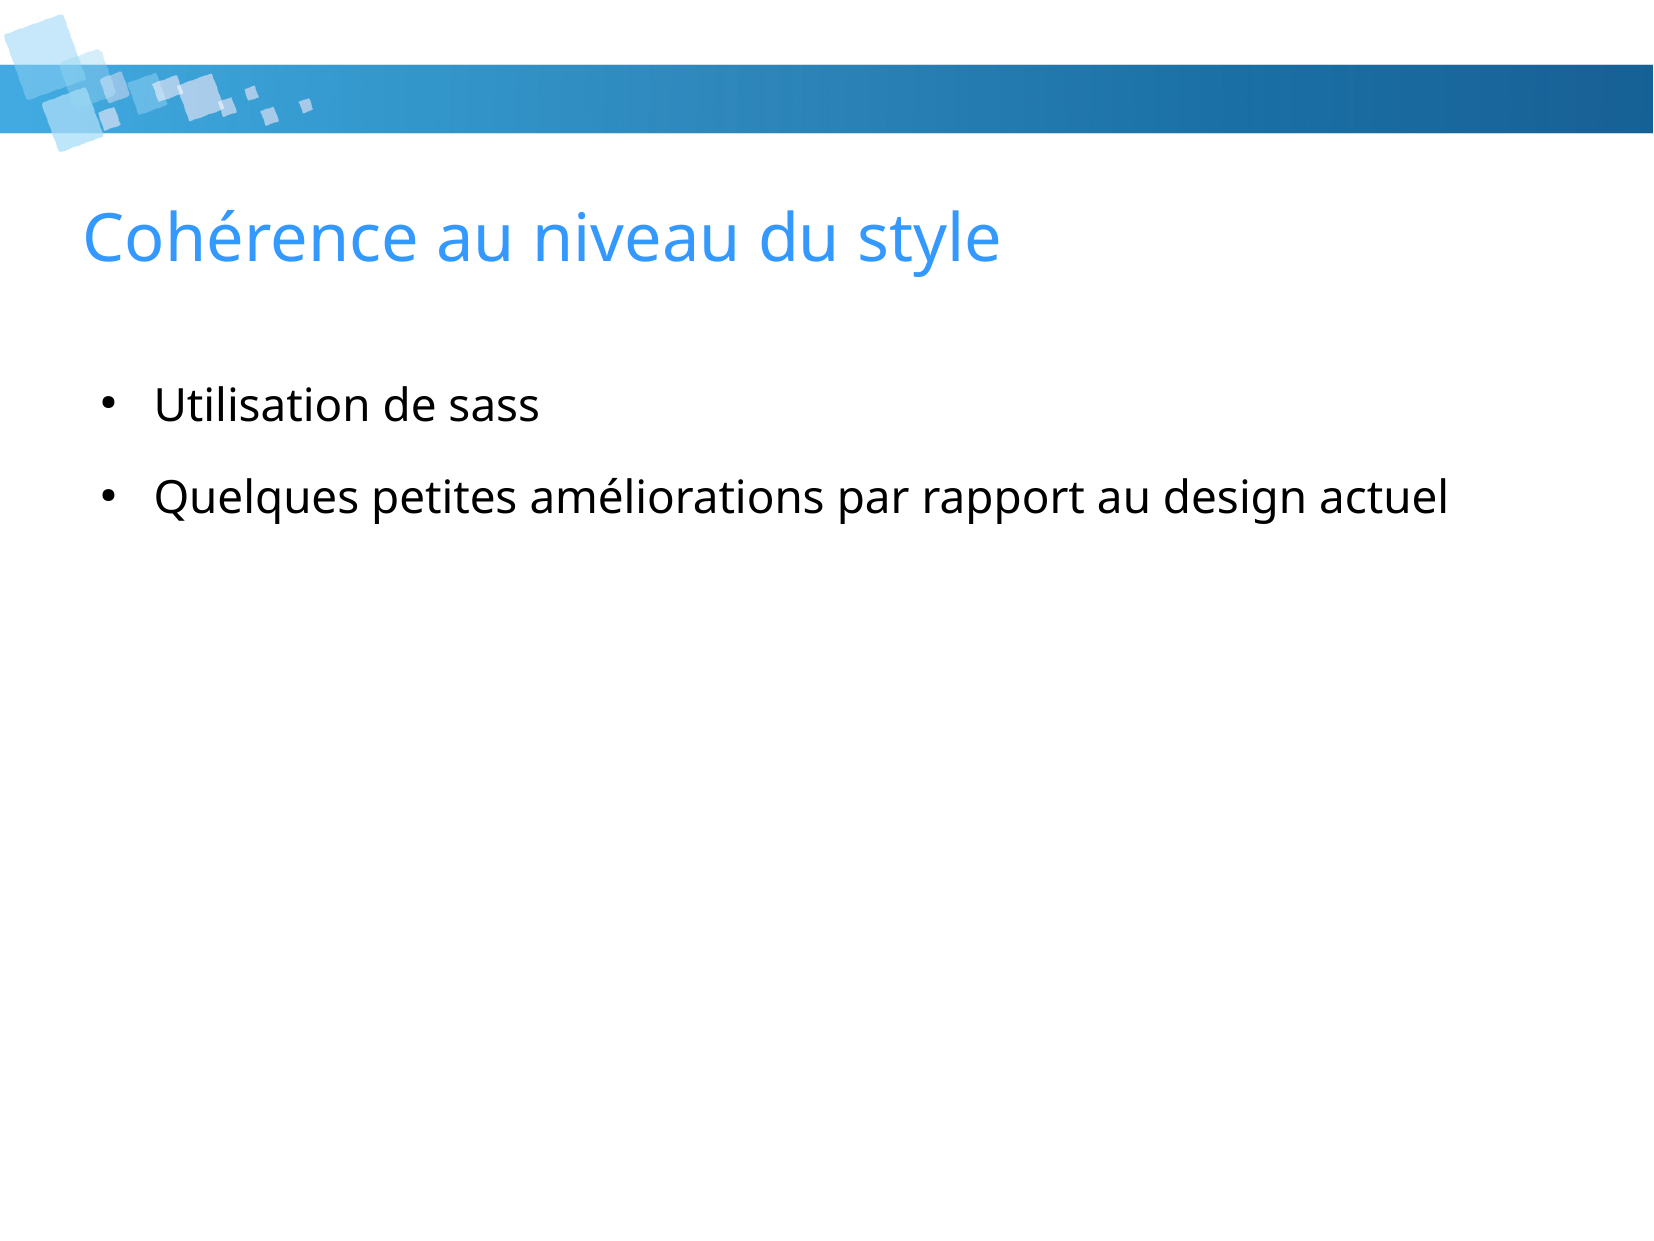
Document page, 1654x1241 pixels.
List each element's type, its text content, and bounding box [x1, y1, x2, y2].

list Utilisation de sass Quelques petites améliorations par rapport au design actuel [82, 372, 1571, 1093]
picture [0, 0, 1653, 1238]
title Cohérence au niveau du style [82, 132, 1571, 340]
